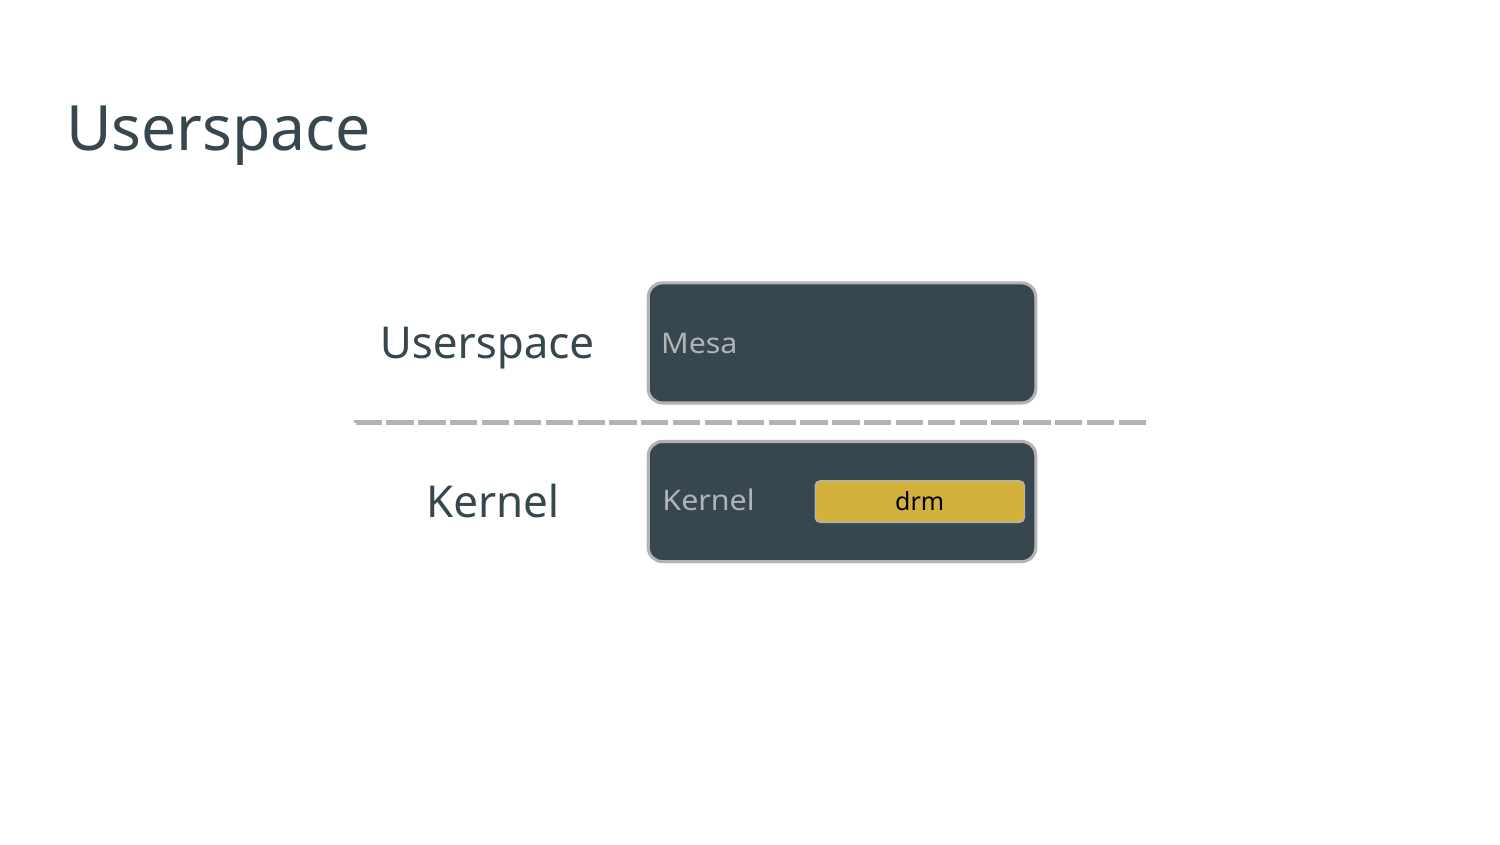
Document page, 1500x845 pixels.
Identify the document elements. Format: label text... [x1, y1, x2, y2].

picture [0, 281, 1500, 564]
title Userspace [51, 72, 1449, 167]
